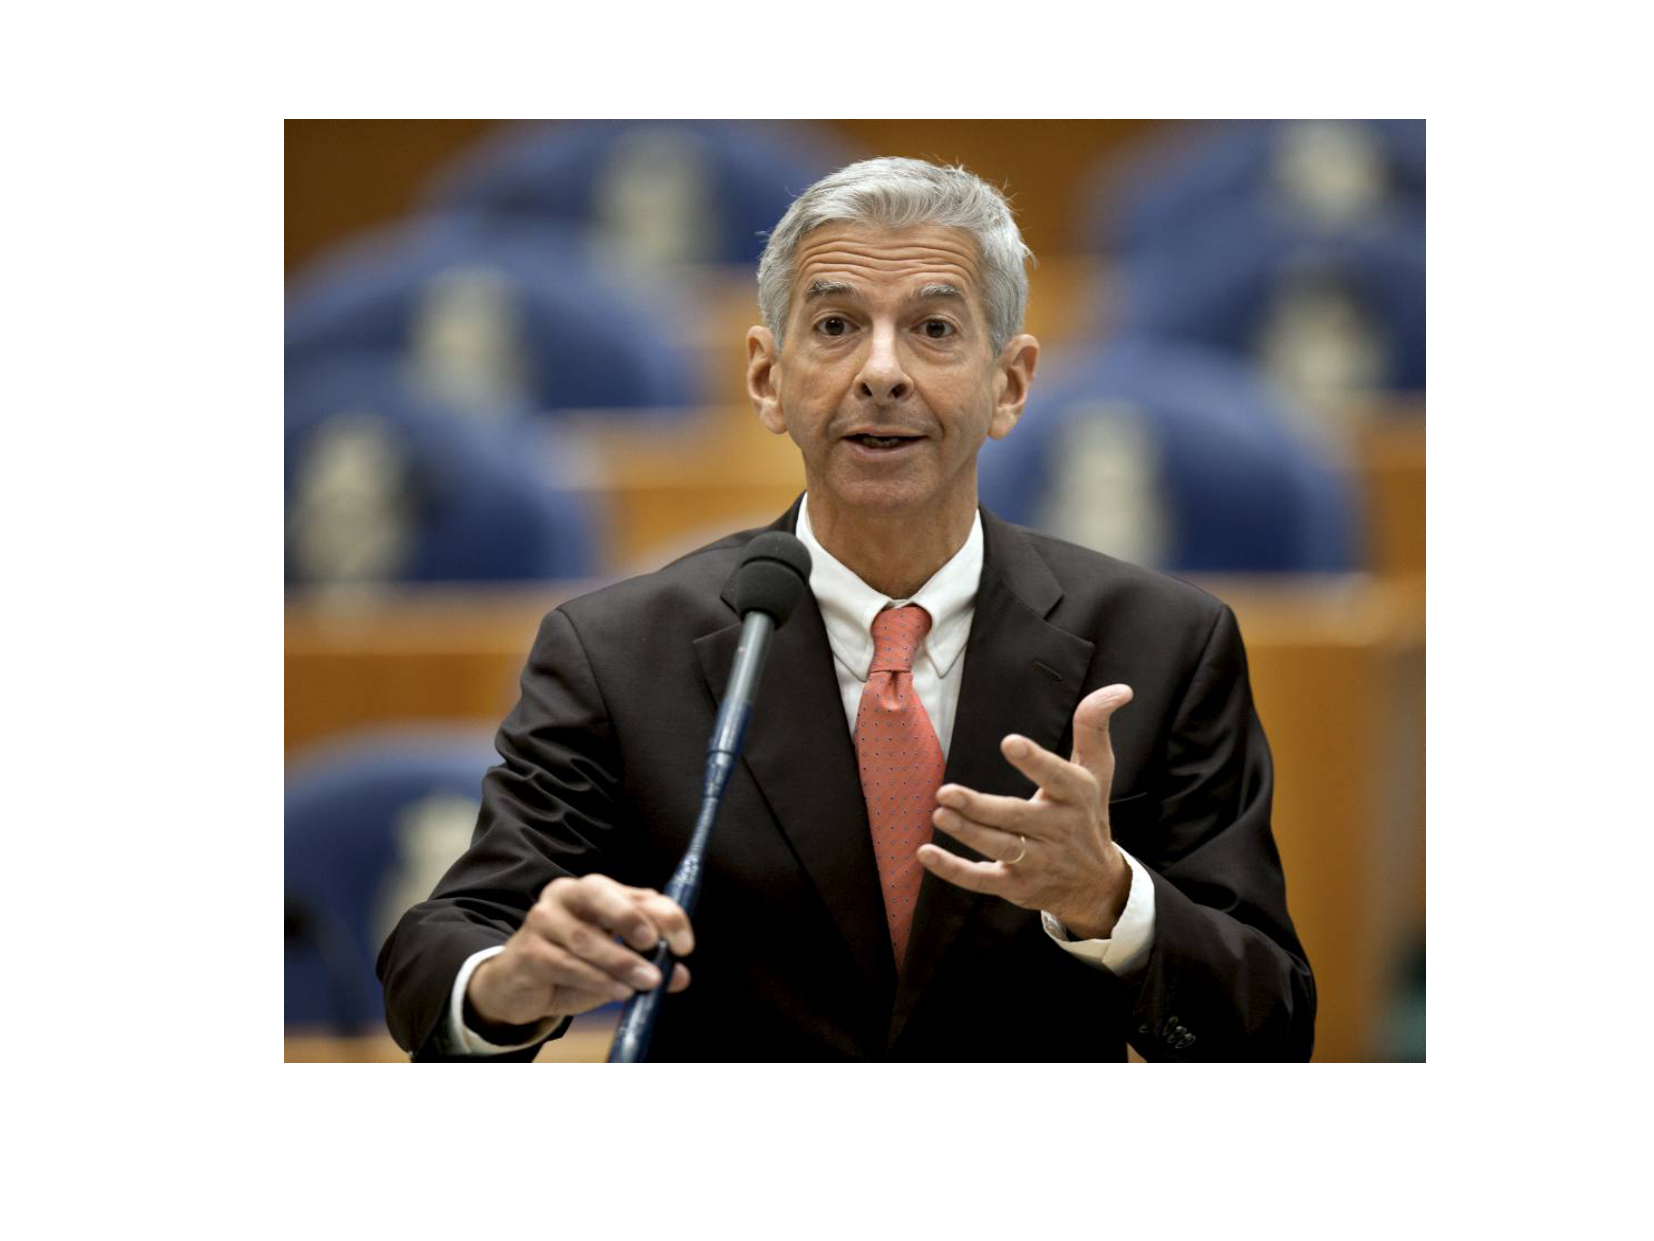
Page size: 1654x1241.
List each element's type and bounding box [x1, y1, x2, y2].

picture [284, 119, 1426, 1063]
